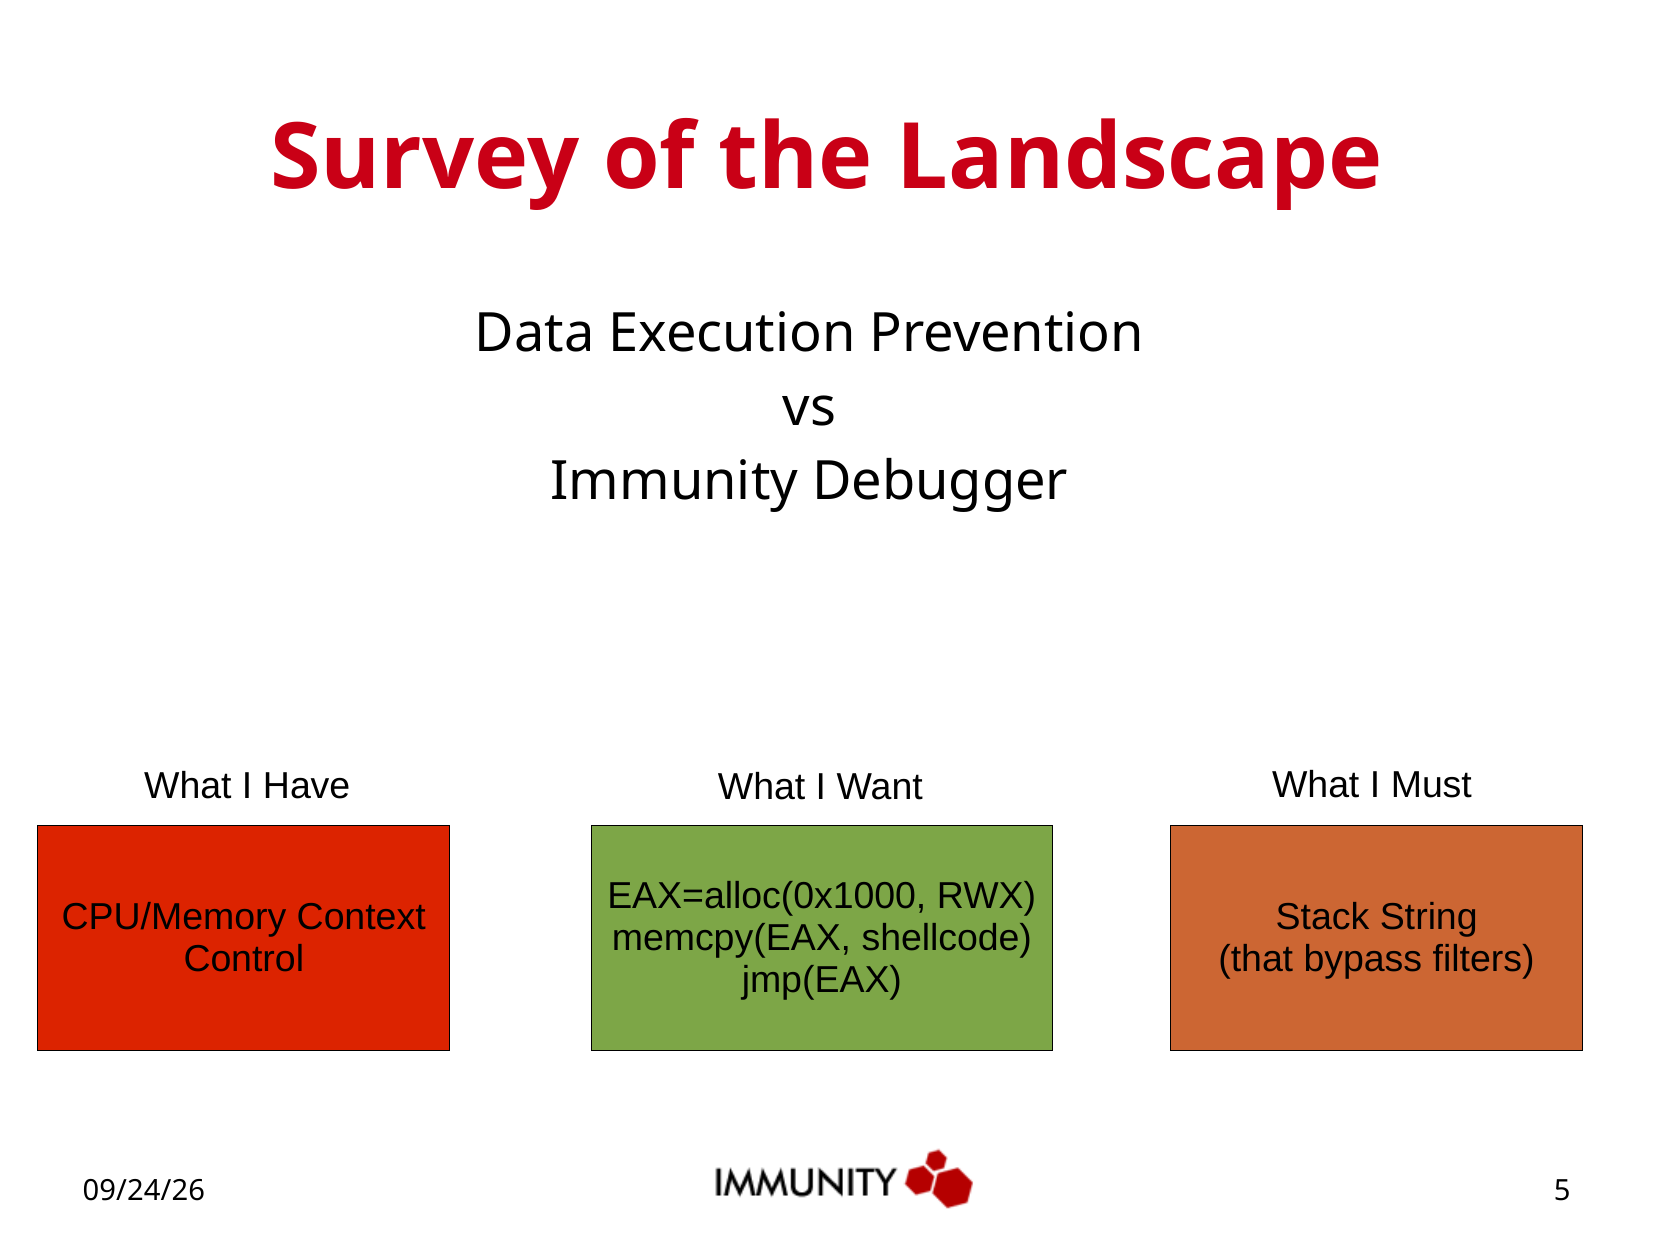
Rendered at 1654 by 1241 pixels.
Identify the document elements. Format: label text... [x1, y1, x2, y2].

text_box CPU/Memory Context Control [37, 825, 450, 1051]
text_box What I Must [1257, 755, 1488, 827]
text_box What I Want [703, 757, 939, 825]
text_box Data Execution Prevention vs Immunity Debugger [399, 286, 1220, 599]
text_box Stack String (that bypass filters) [1170, 825, 1583, 1051]
picture [694, 1130, 984, 1235]
title Survey of the Landscape [82, 49, 1571, 257]
text_box What I Have [129, 757, 365, 829]
text_box EAX=alloc(0x1000, RWX) memcpy(EAX, shellcode) jmp(EAX) [591, 825, 1053, 1051]
